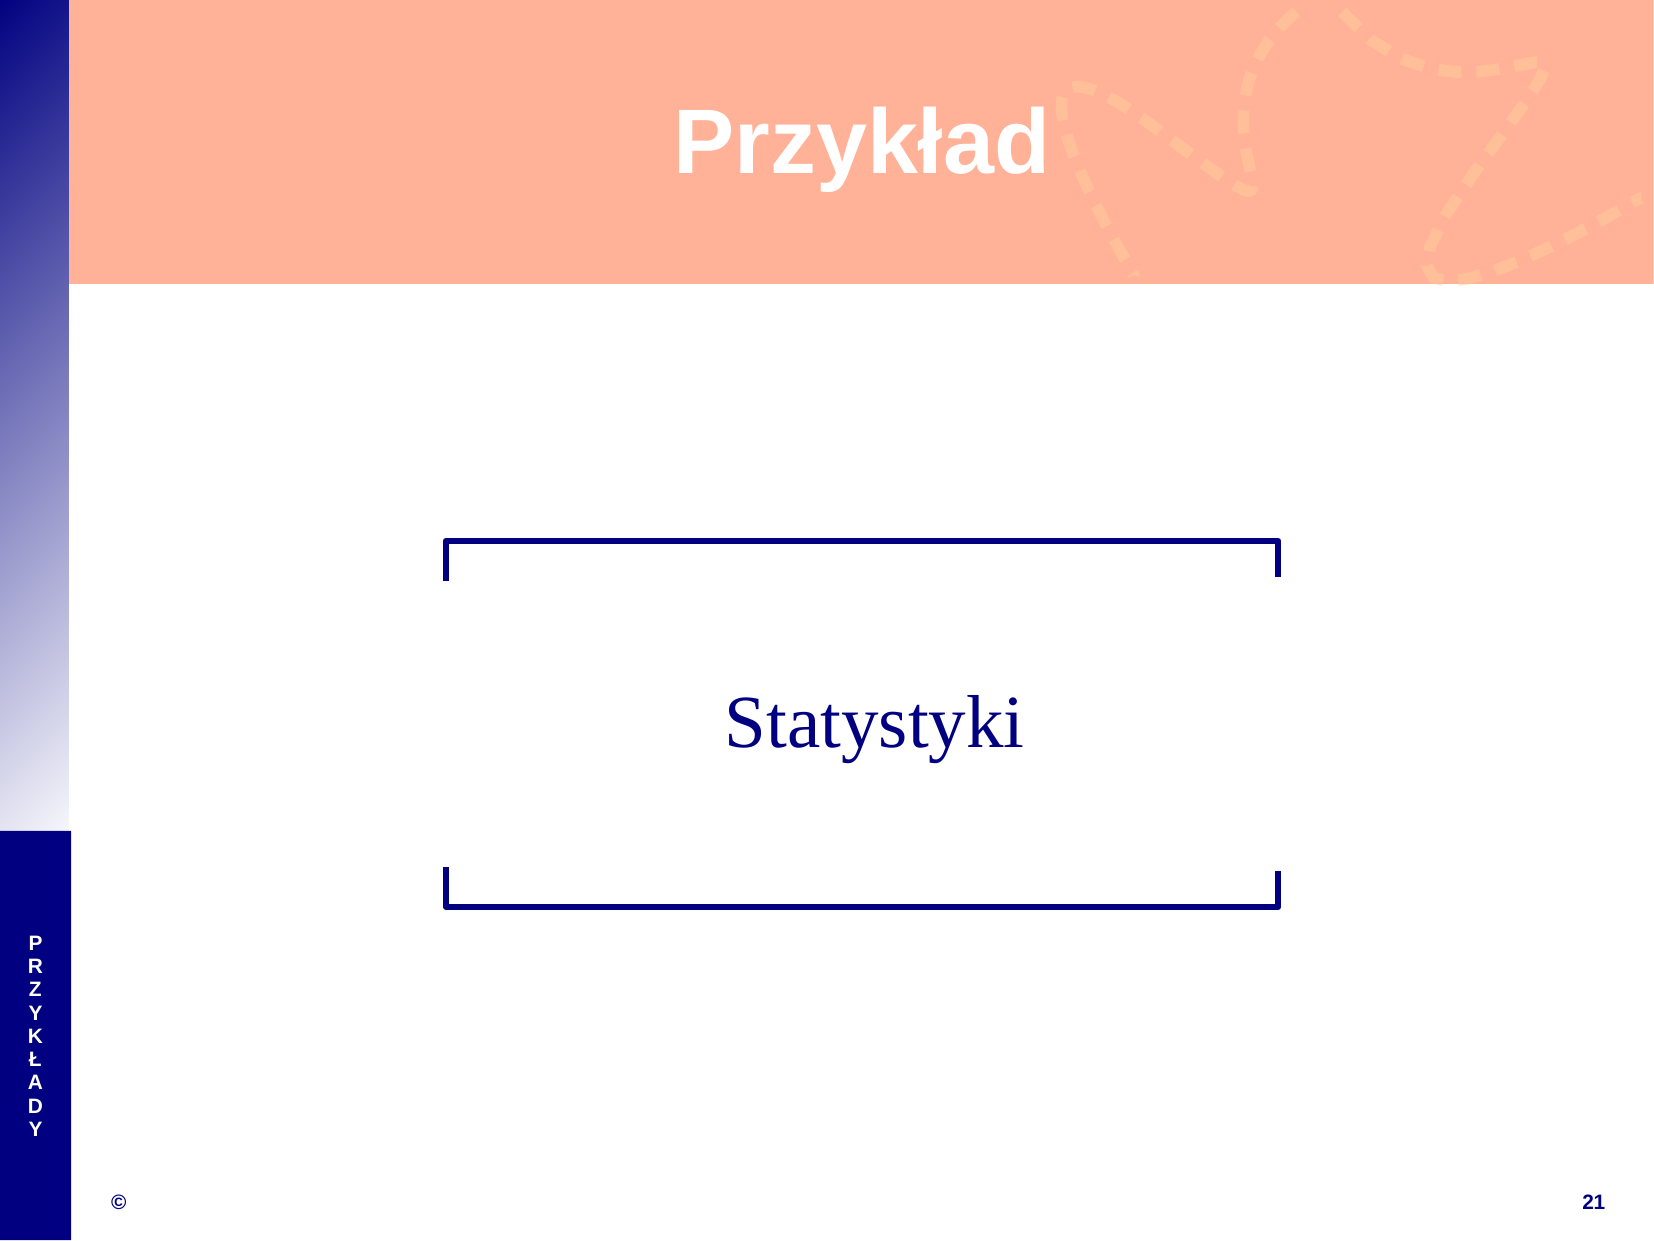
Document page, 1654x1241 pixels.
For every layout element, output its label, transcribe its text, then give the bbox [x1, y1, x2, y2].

text_box P R Z Y K Ł A D Y [0, 831, 71, 1241]
text_box Statystyki [461, 513, 1263, 931]
title Przykład [70, 37, 1654, 246]
